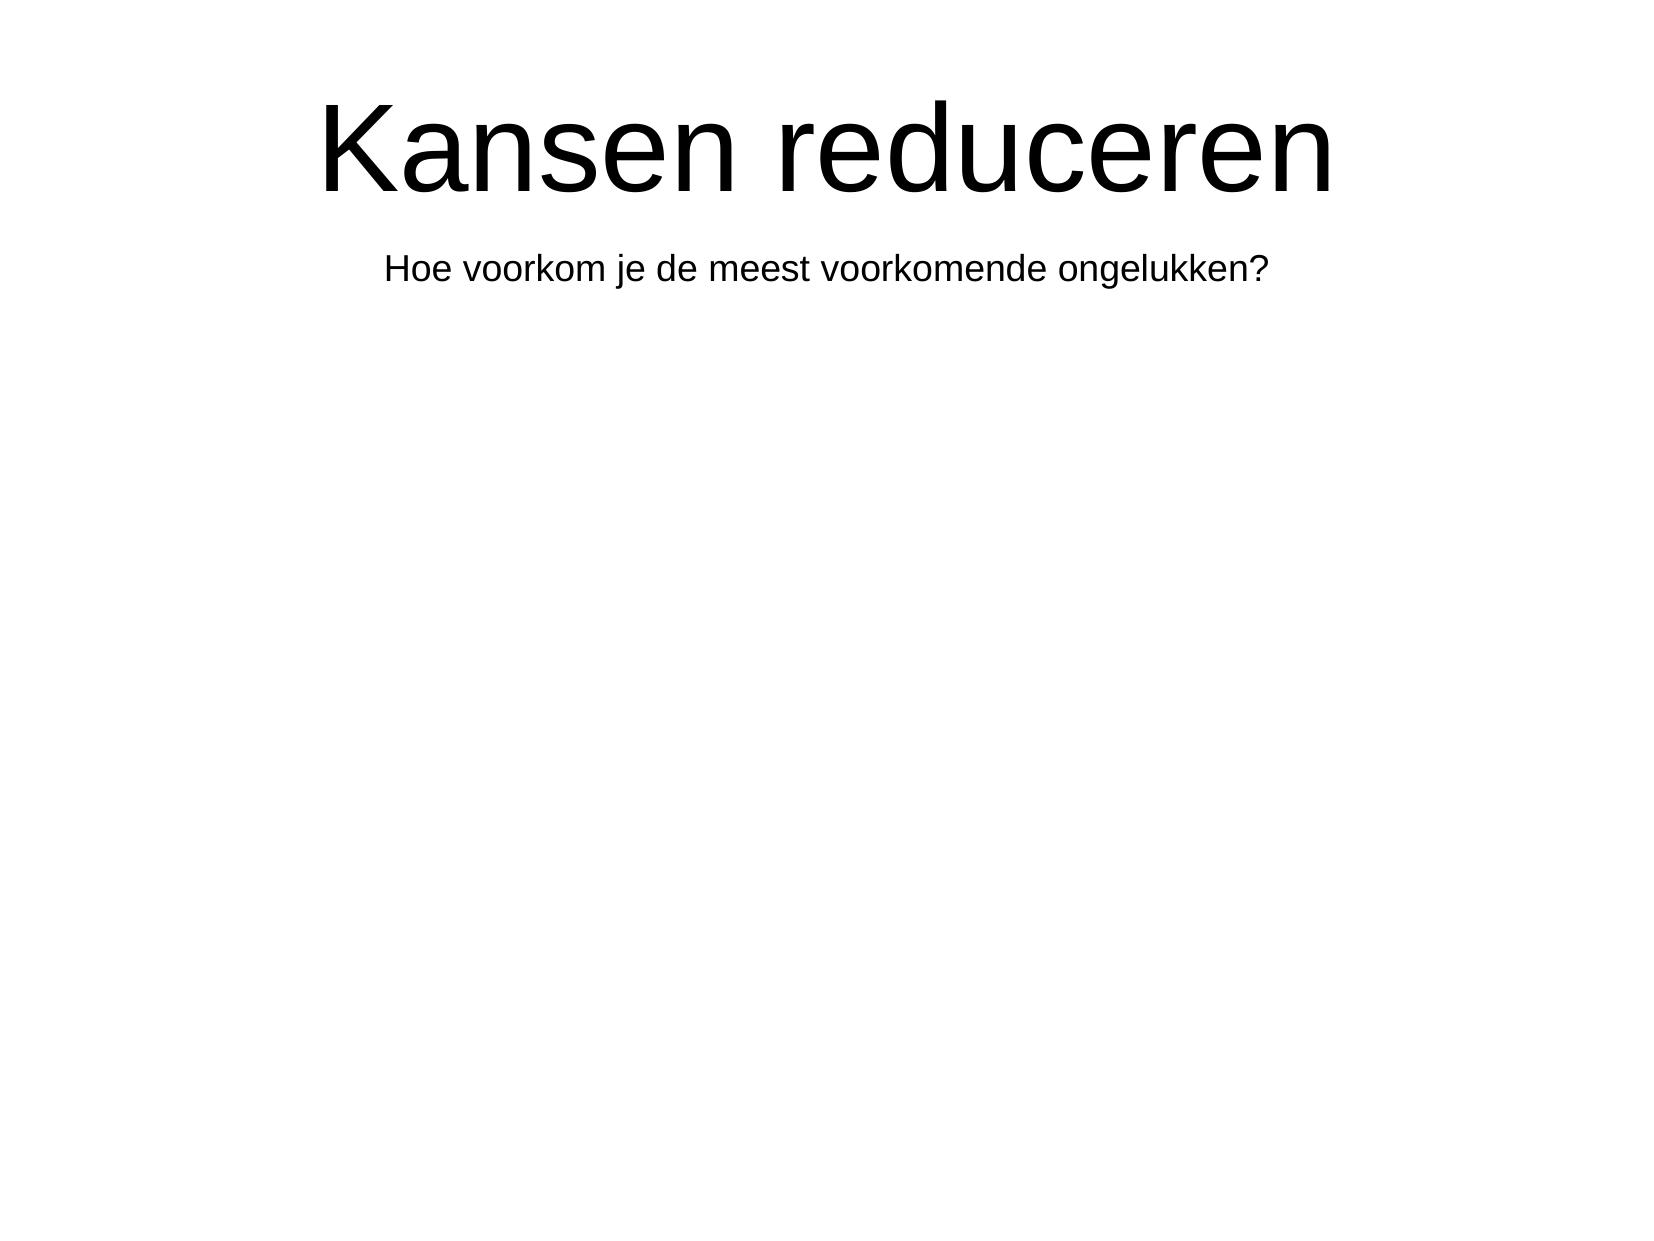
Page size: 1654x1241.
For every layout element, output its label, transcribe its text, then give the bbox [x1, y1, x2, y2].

text_box Kansen reduceren [0, 70, 1654, 226]
text_box Hoe voorkom je de meest voorkomende ongelukken? [204, 240, 1450, 358]
